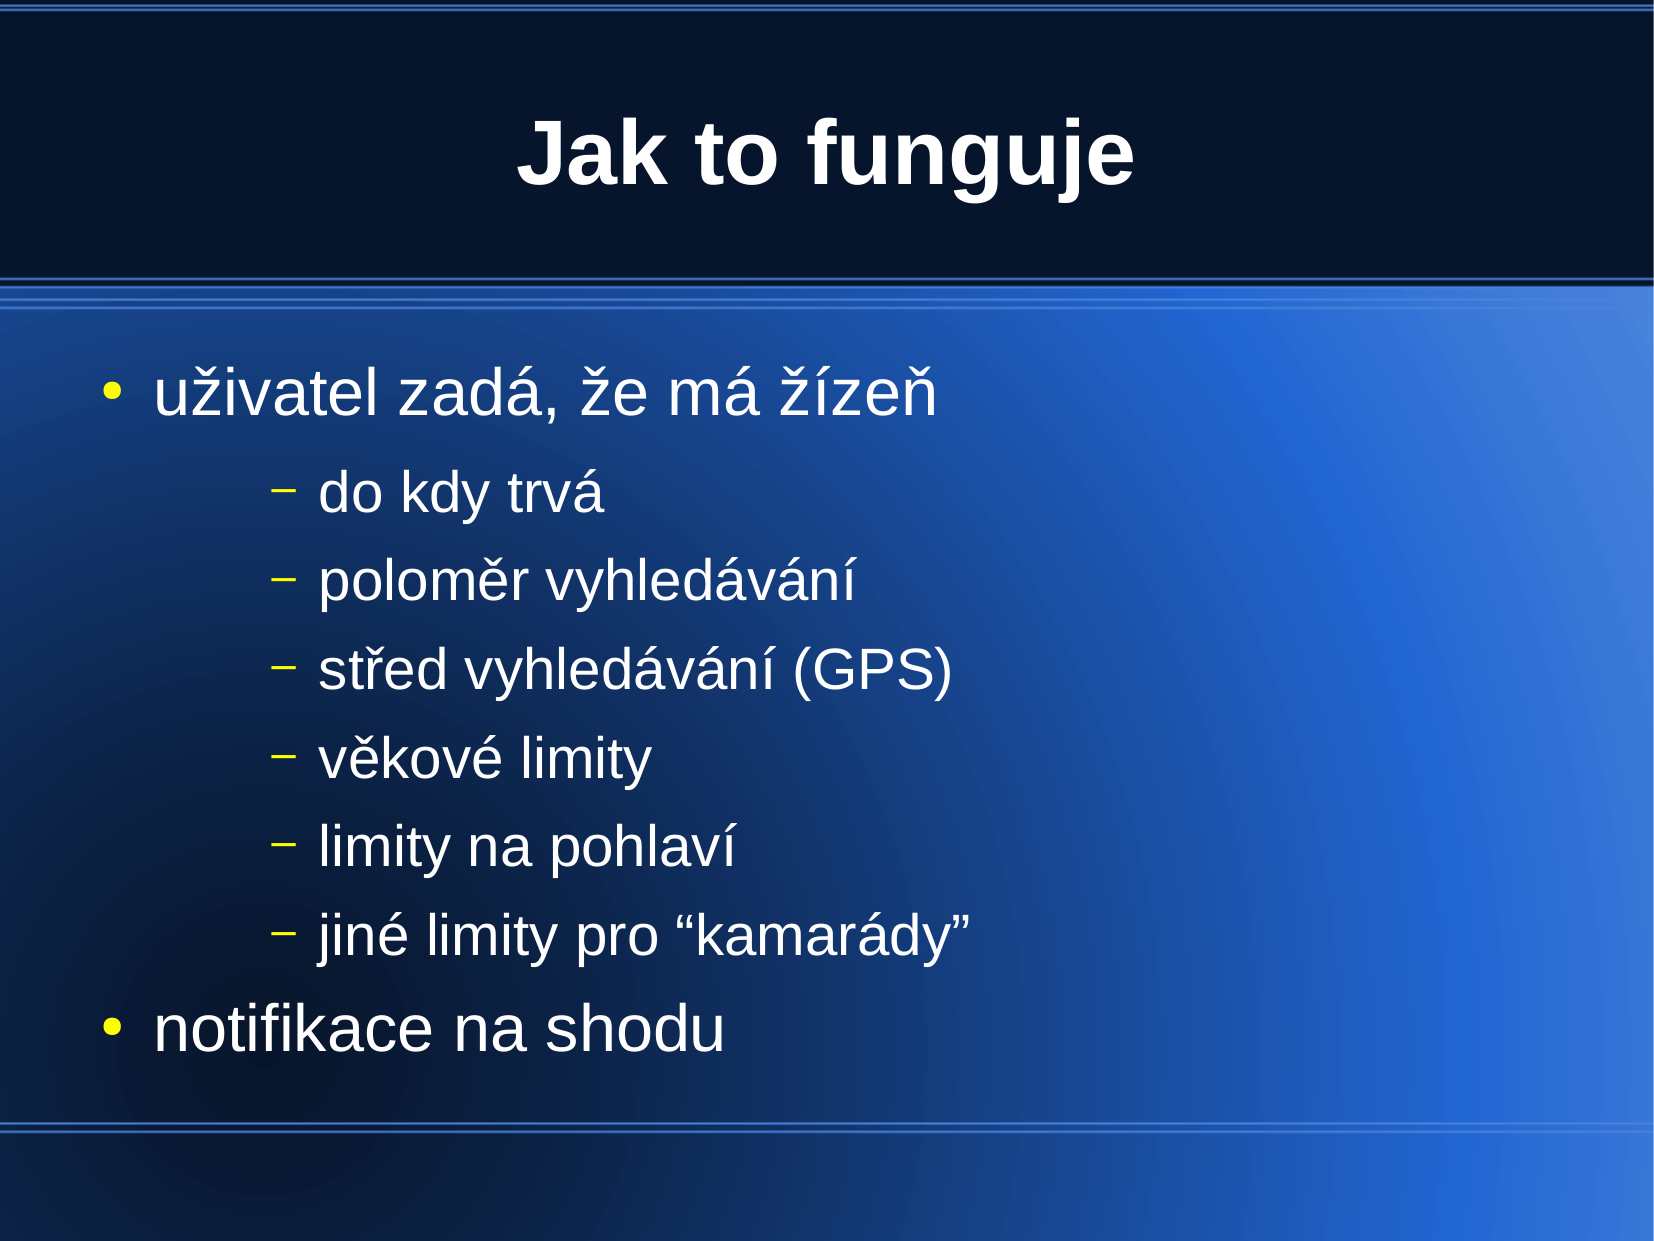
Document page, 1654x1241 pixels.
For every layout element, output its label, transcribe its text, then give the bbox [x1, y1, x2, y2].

list uživatel zadá, že má žízeň do kdy trvá poloměr vyhledávání střed vyhledávání (GPS) věkové limity limity na pohlaví jiné limity pro “kamarády” notifikace na shodu [82, 355, 1571, 1171]
title Jak to funguje [82, 56, 1571, 250]
picture [0, 0, 1654, 1241]
